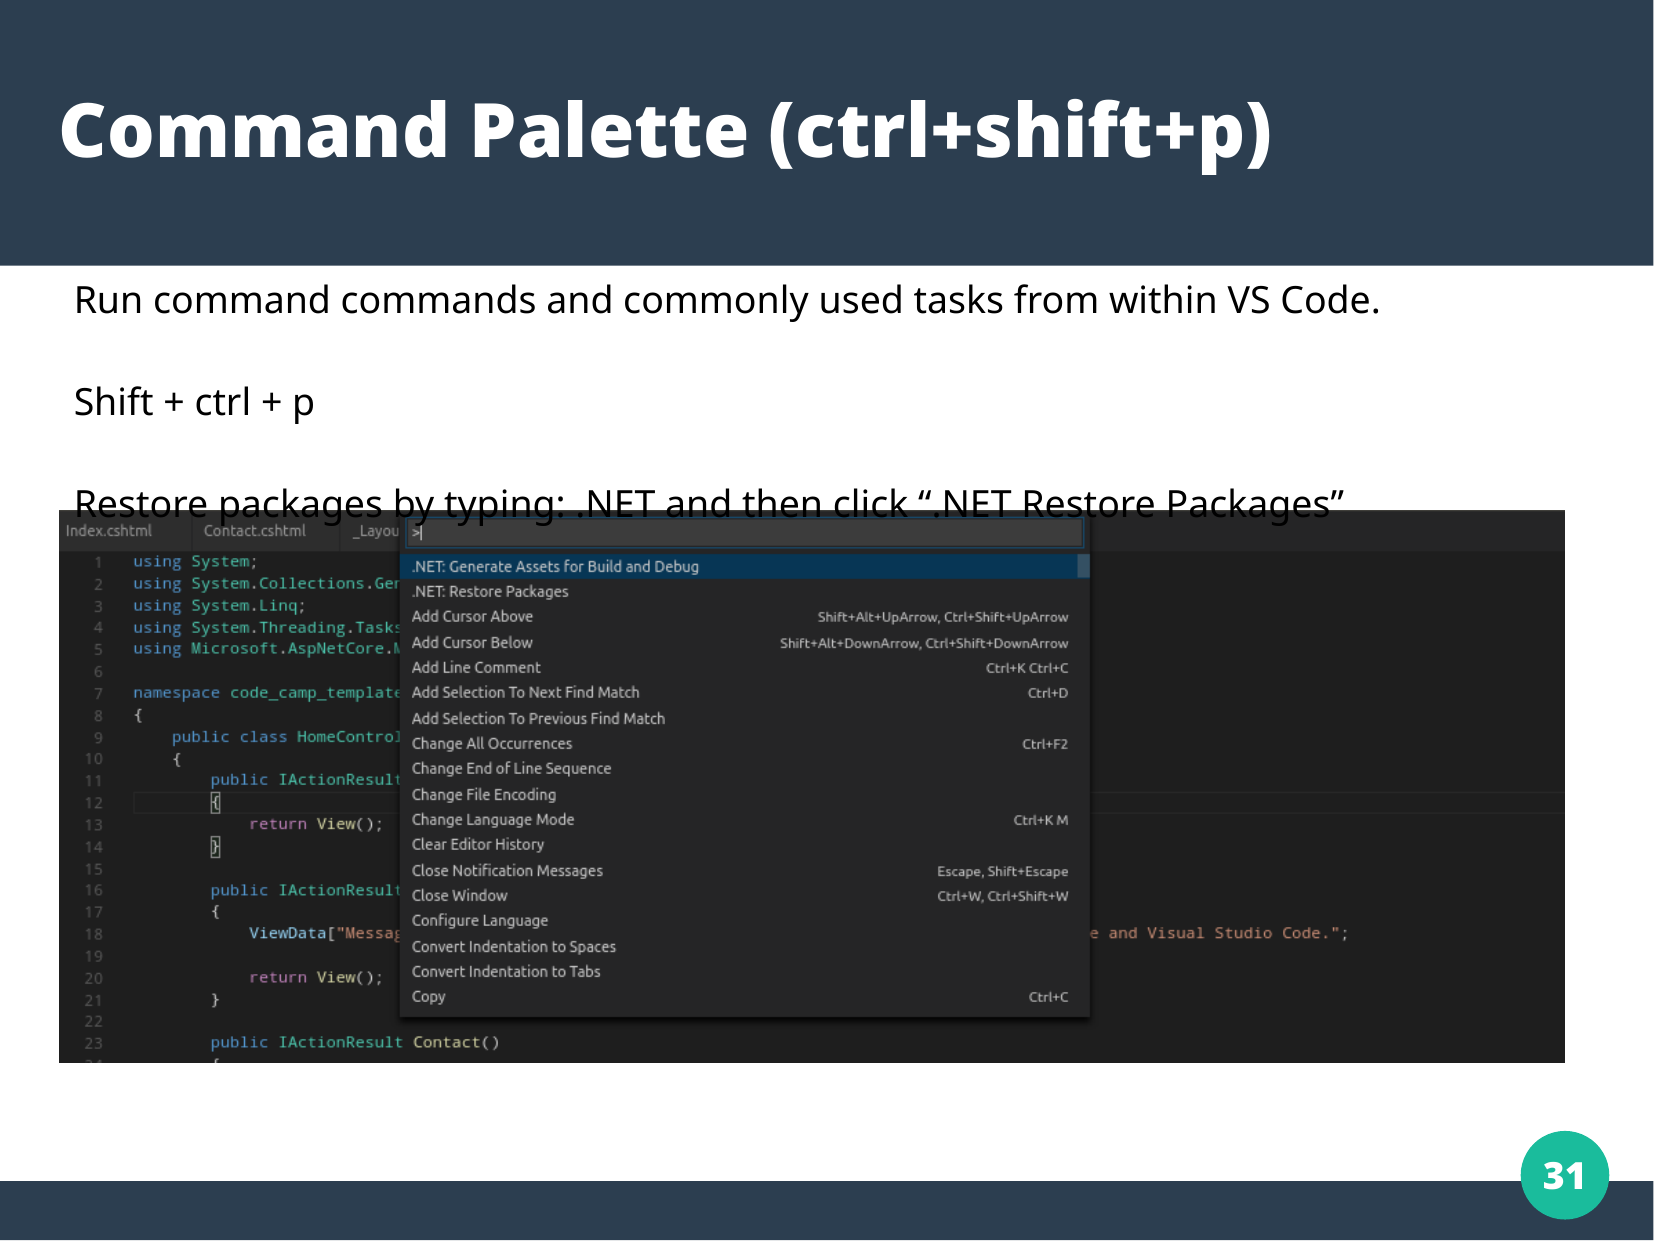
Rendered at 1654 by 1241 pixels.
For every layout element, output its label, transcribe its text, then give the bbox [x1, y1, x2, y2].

picture [225, 510, 235, 515]
picture [538, 510, 548, 515]
picture [245, 510, 255, 515]
picture [670, 510, 680, 515]
title Command Palette (ctrl+shift+p) [59, 49, 1595, 207]
picture [483, 510, 493, 515]
picture [1193, 510, 1203, 515]
text_box Run command commands and commonly used tasks from within VS Code. Shift + ctrl + p Restore packages by typing: .NET and then click “.NET Restore Packages” [59, 265, 1565, 499]
picture [59, 510, 1565, 1063]
picture [1274, 510, 1284, 515]
picture [399, 510, 409, 515]
picture [1103, 510, 1114, 515]
picture [305, 510, 315, 515]
picture [1252, 510, 1262, 515]
picture [715, 510, 725, 515]
picture [155, 510, 166, 515]
picture [327, 510, 337, 515]
